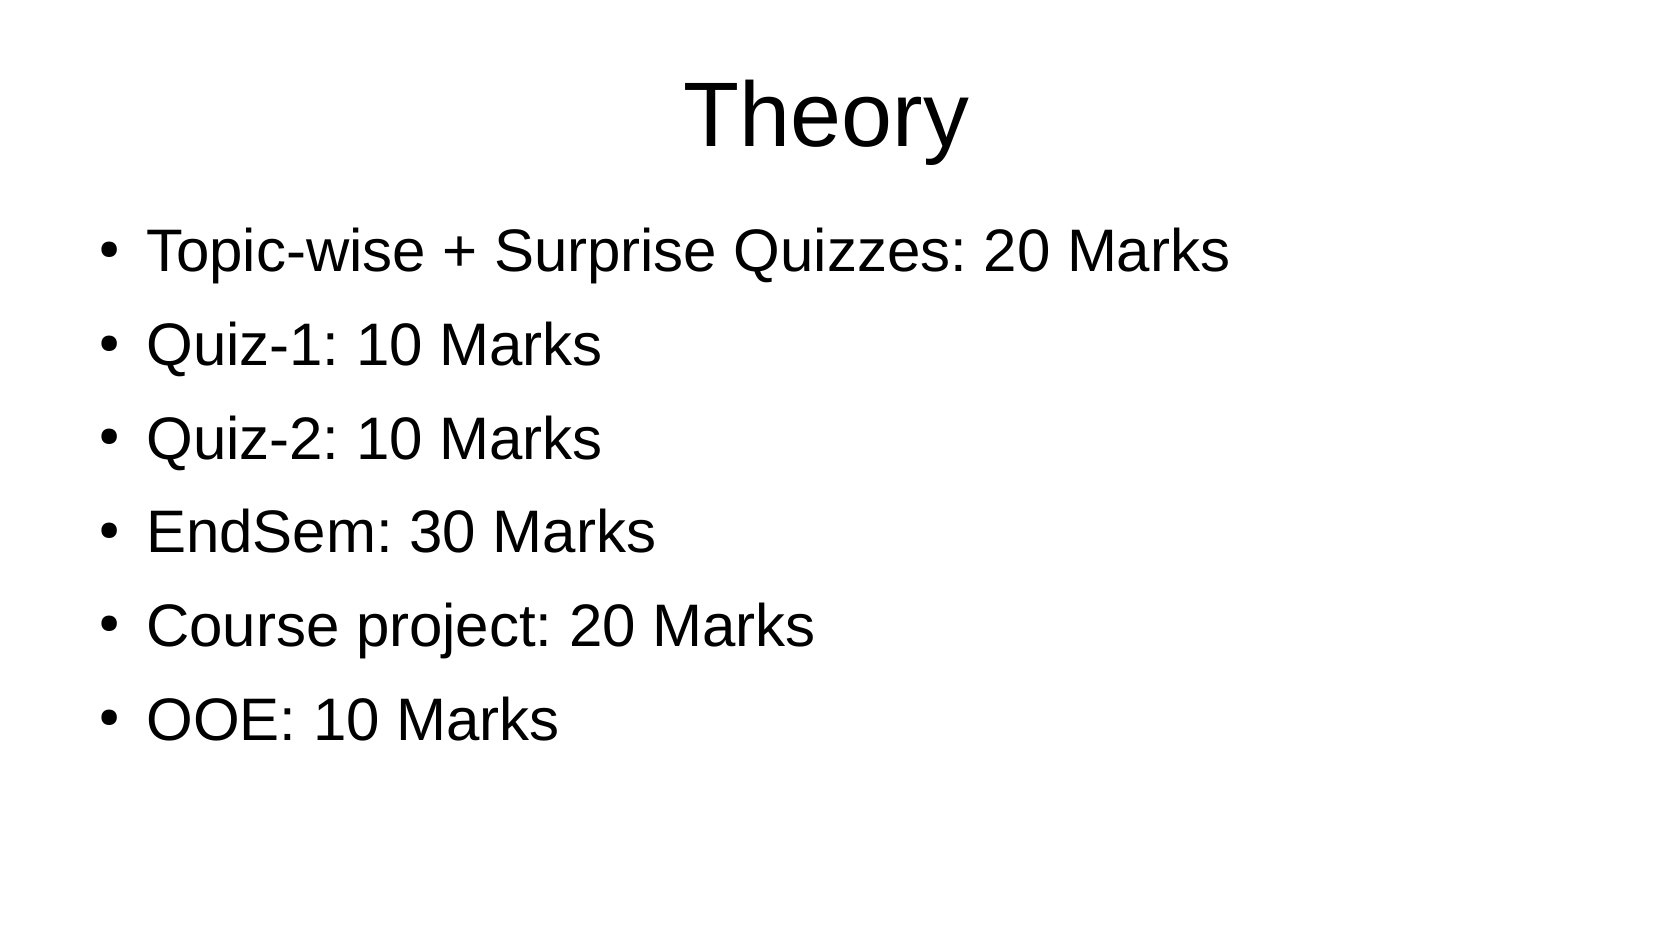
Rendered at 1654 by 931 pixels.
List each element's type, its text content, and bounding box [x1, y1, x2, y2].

title Theory [82, 37, 1571, 193]
list Topic-wise + Surprise Quizzes: 20 Marks Quiz-1: 10 Marks Quiz-2: 10 Marks EndSem: 30 Marks Course project: 20 Marks OOE: 10 Marks [82, 217, 1571, 758]
